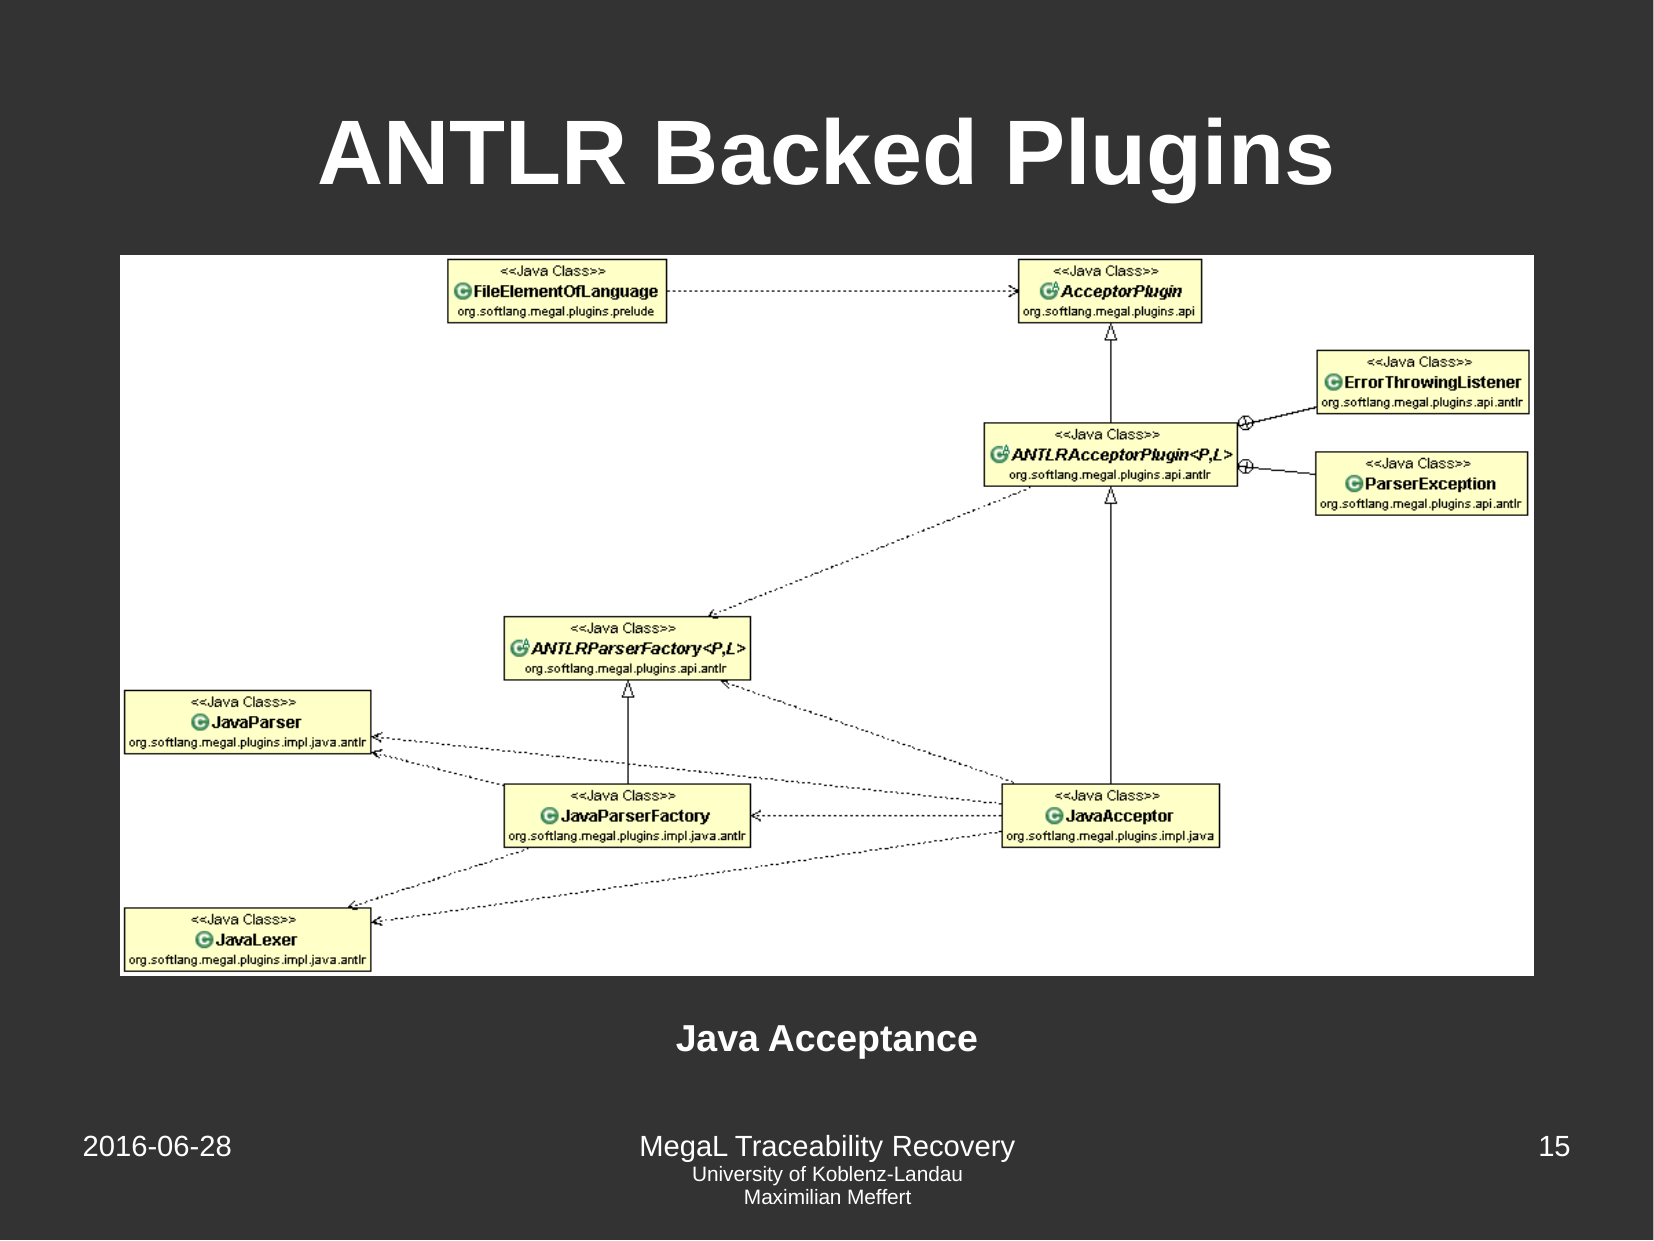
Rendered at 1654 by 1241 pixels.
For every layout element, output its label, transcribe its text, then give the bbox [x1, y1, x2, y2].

text_box Java Acceptance [436, 1010, 1217, 1068]
picture [120, 255, 1534, 976]
title ANTLR Backed Plugins [82, 49, 1571, 257]
